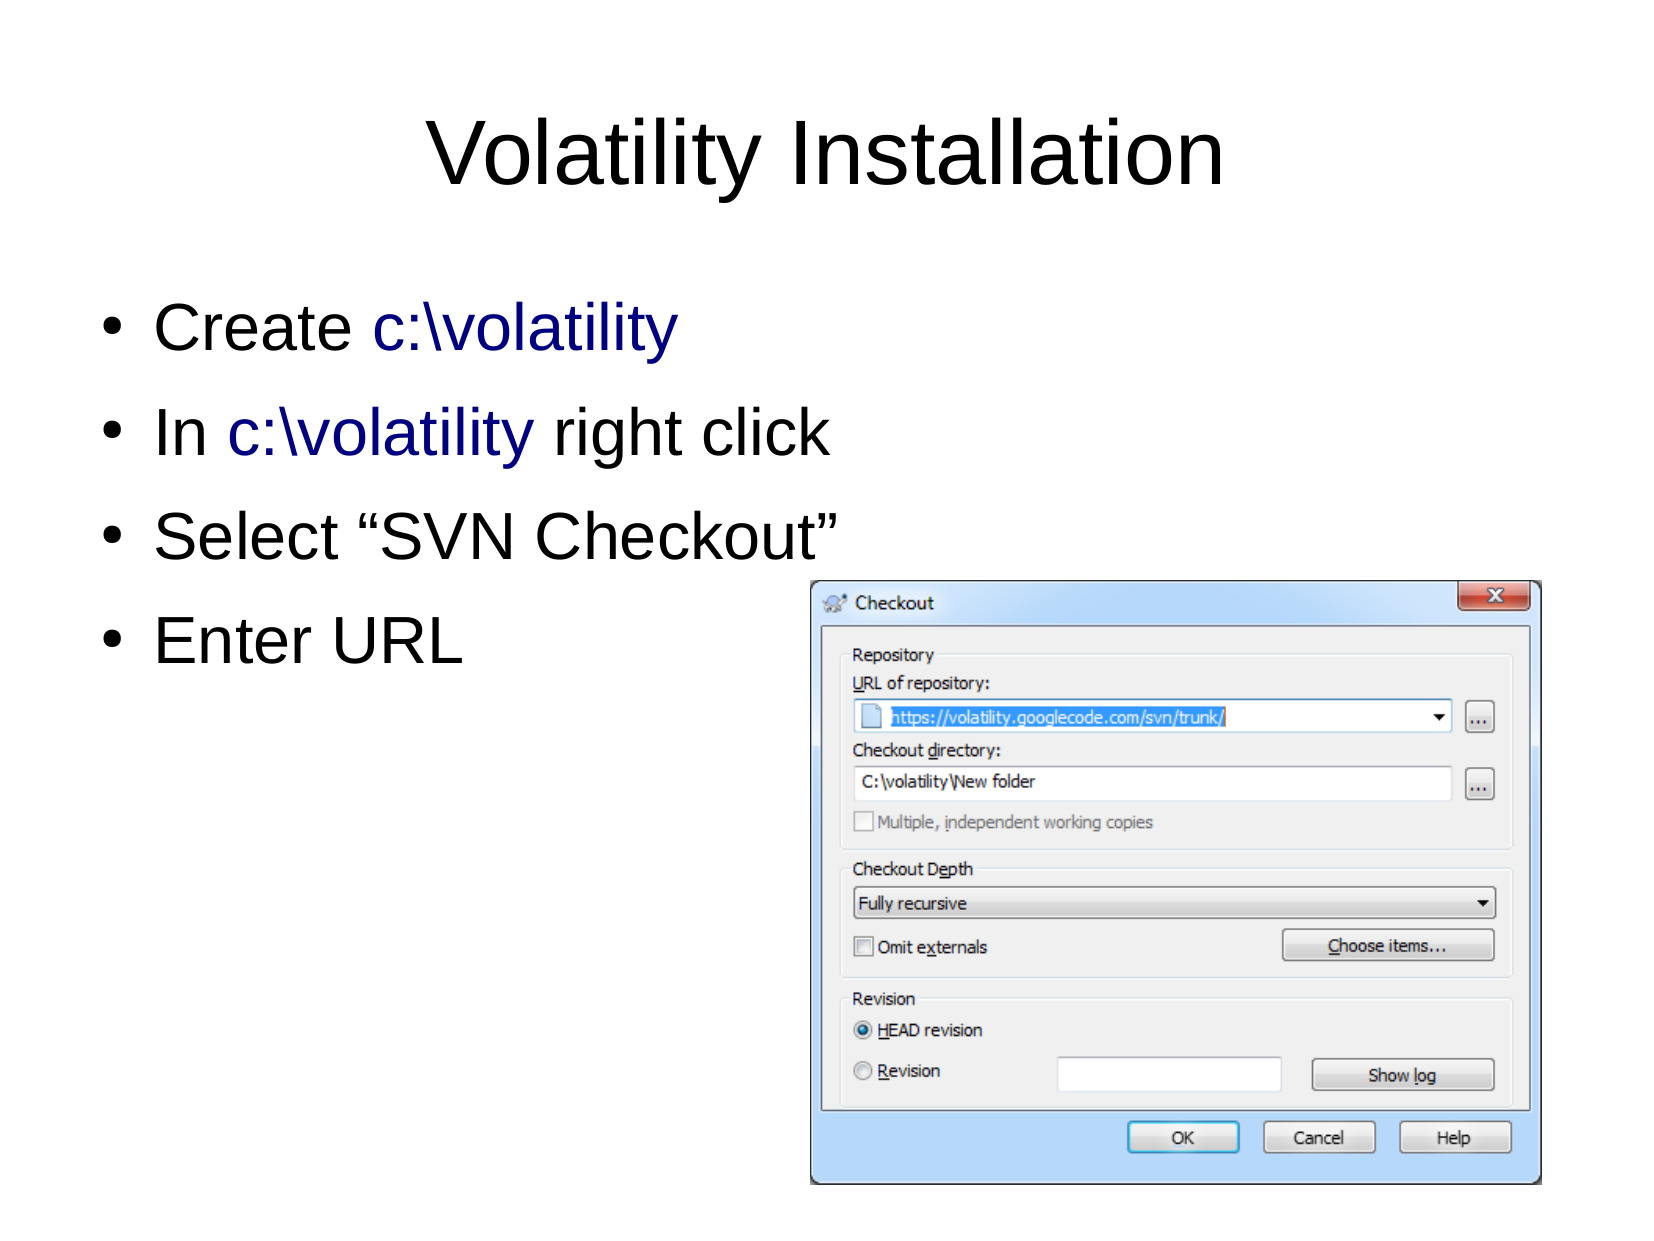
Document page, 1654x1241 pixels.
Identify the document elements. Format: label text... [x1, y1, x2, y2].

title Volatility Installation [82, 49, 1571, 257]
picture [810, 580, 1542, 1186]
list Create c:\volatility In c:\volatility right click Select “SVN Checkout” Enter URL [82, 290, 1571, 1010]
